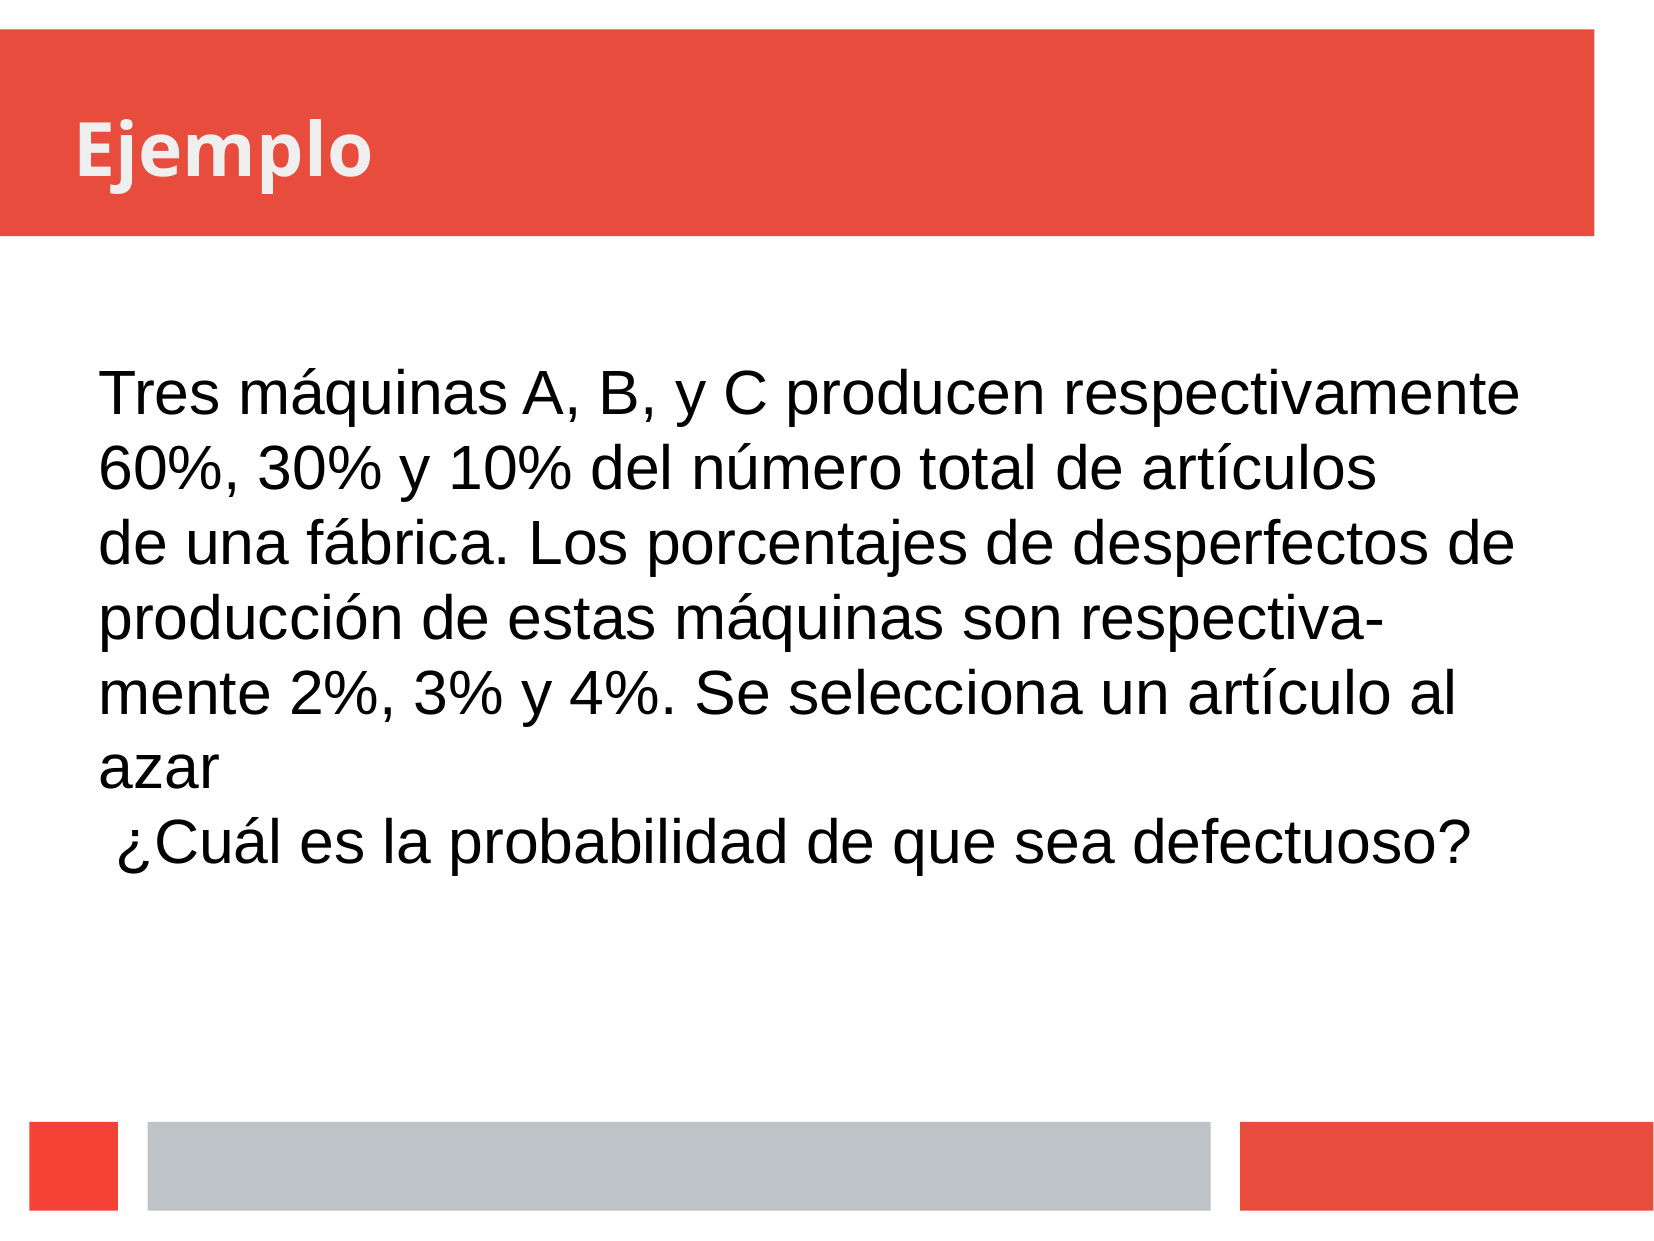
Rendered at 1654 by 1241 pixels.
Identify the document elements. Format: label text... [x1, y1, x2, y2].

list Tres máquinas A, B, y C producen respectivamente 60%, 30% y 10% del número total de artículos de una fábrica. Los porcentajes de desperfectos de producción de estas máquinas son respectiva- mente 2%, 3% y 4%. Se selecciona un artículo al azar ¿Cuál es la probabilidad de que sea defectuoso? [83, 336, 1590, 703]
title Ejemplo [59, 59, 1595, 207]
